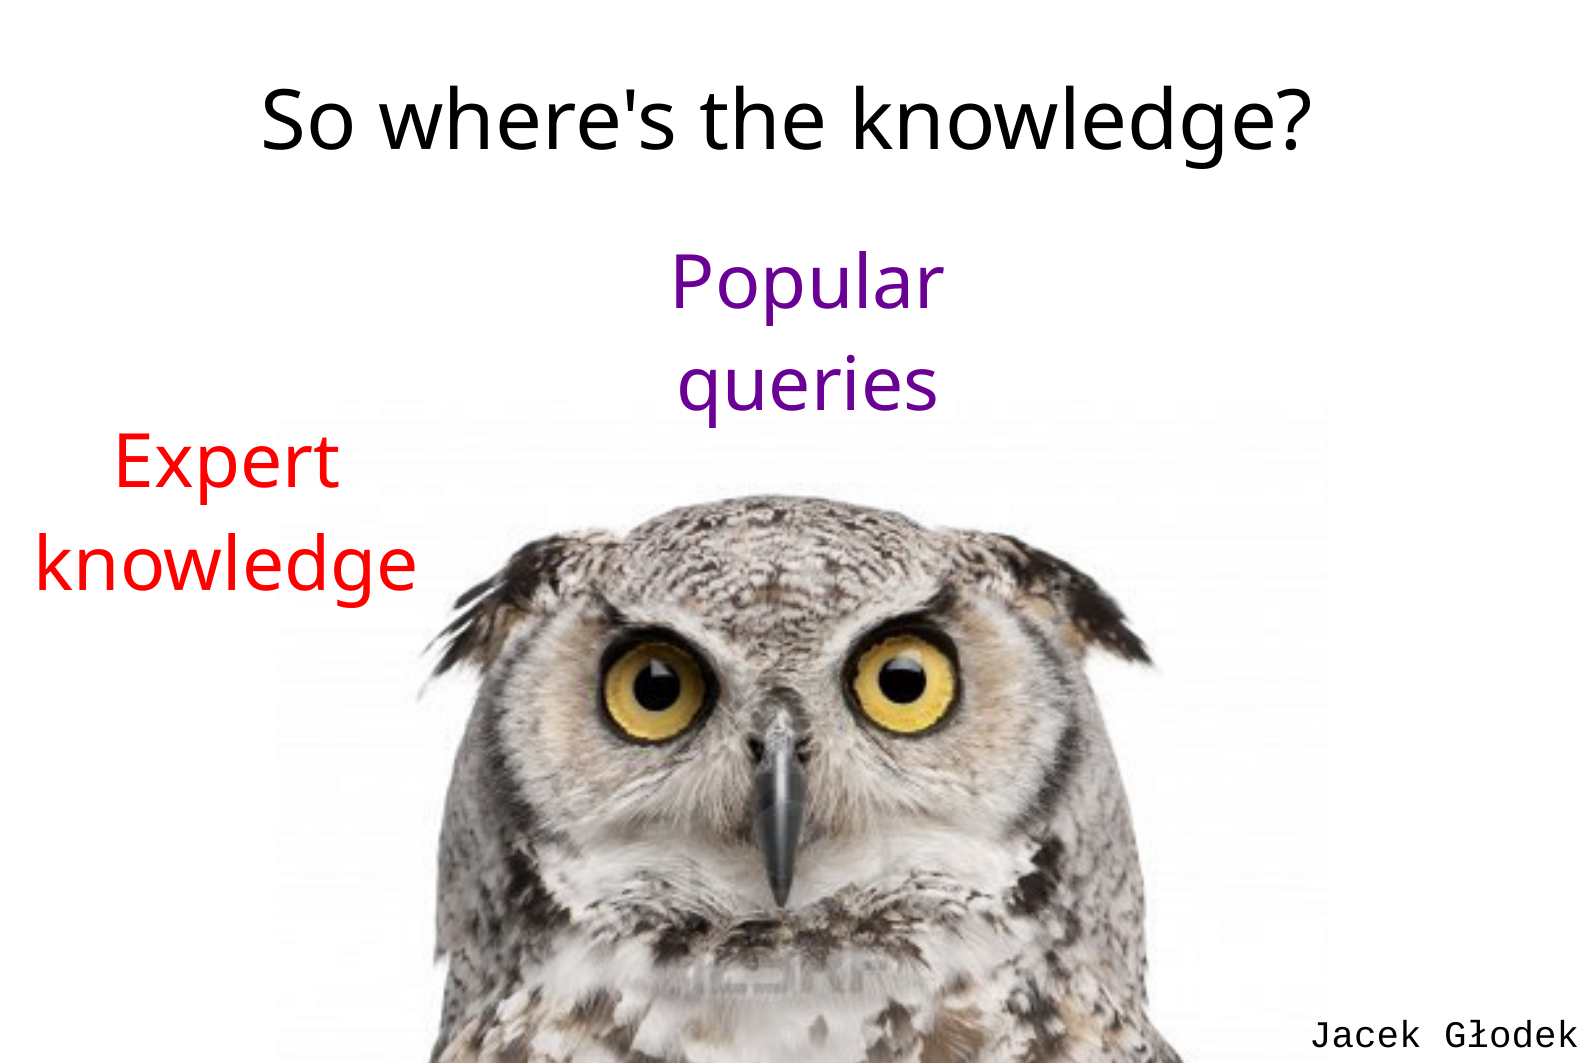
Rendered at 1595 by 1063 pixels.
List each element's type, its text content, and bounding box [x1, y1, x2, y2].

text_box Popular queries [655, 220, 1167, 420]
picture [338, 599, 360, 603]
text_box So where's the knowledge? [67, 53, 1530, 171]
picture [277, 400, 1328, 1063]
text_box Jacek Głodek [1294, 1008, 1595, 1063]
text_box Expert knowledge [19, 400, 531, 599]
